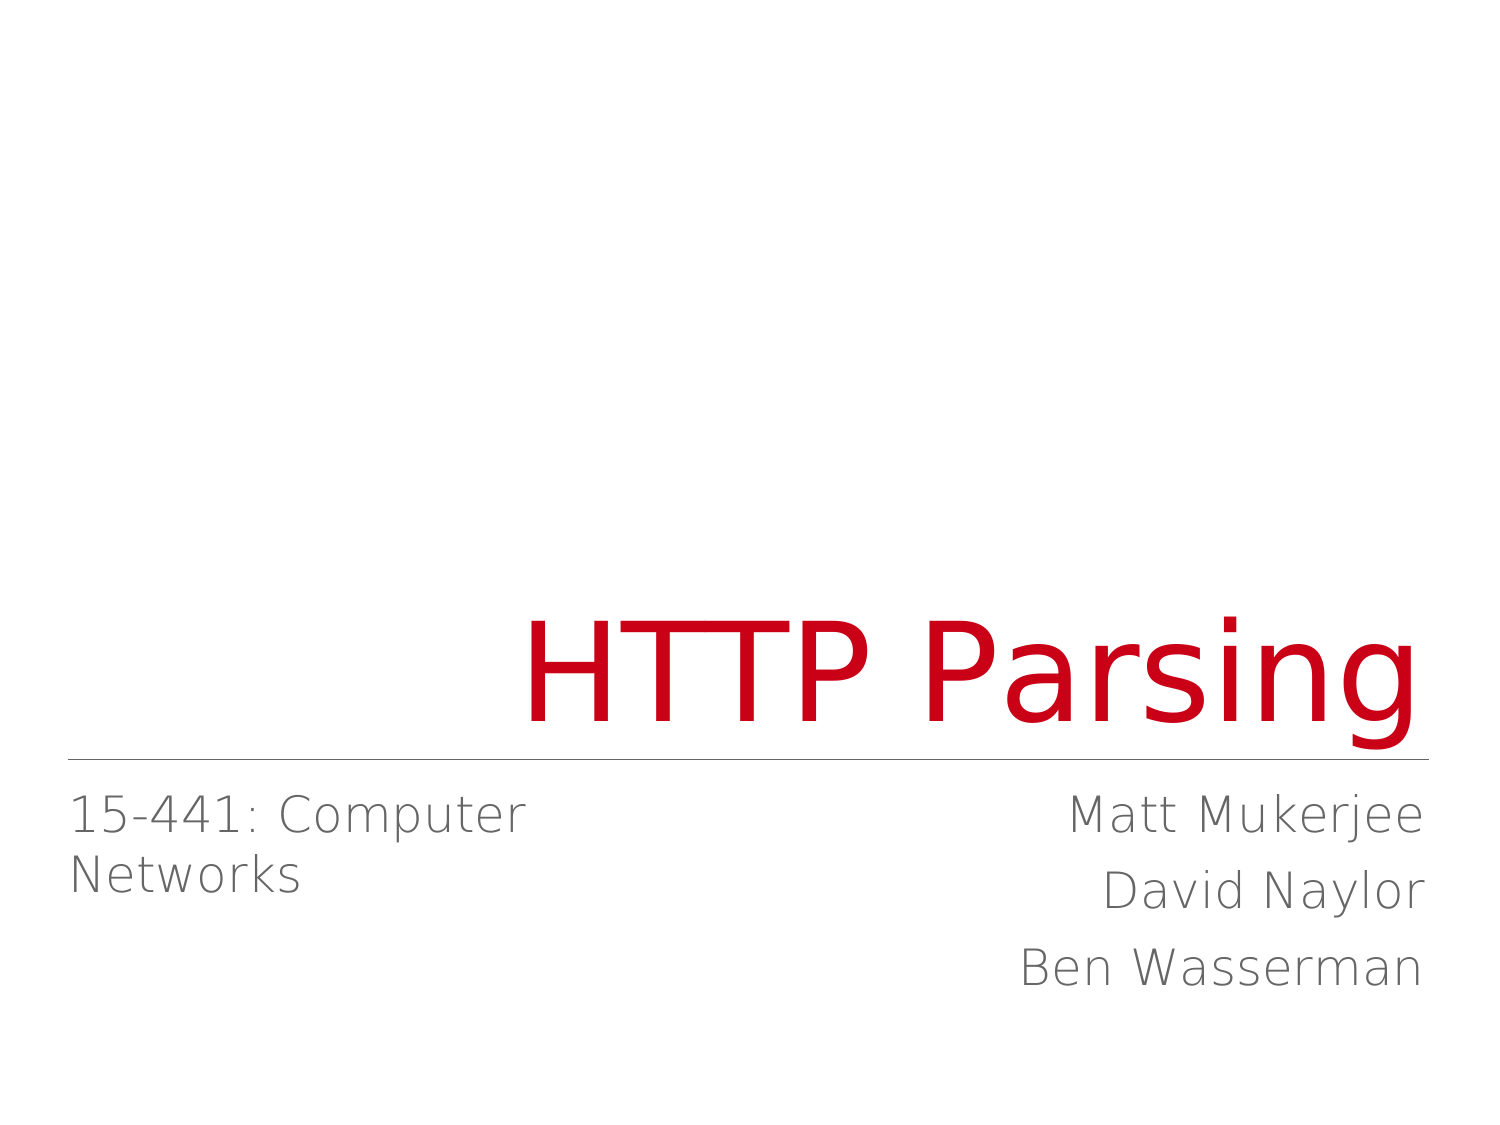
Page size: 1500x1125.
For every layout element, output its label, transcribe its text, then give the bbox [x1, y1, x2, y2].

subtitle HTTP Parsing [68, 66, 1425, 749]
text_box 15-441: Computer Networks [68, 782, 749, 1061]
text_box Matt Mukerjee David Naylor Ben Wasserman [749, 782, 1425, 1061]
